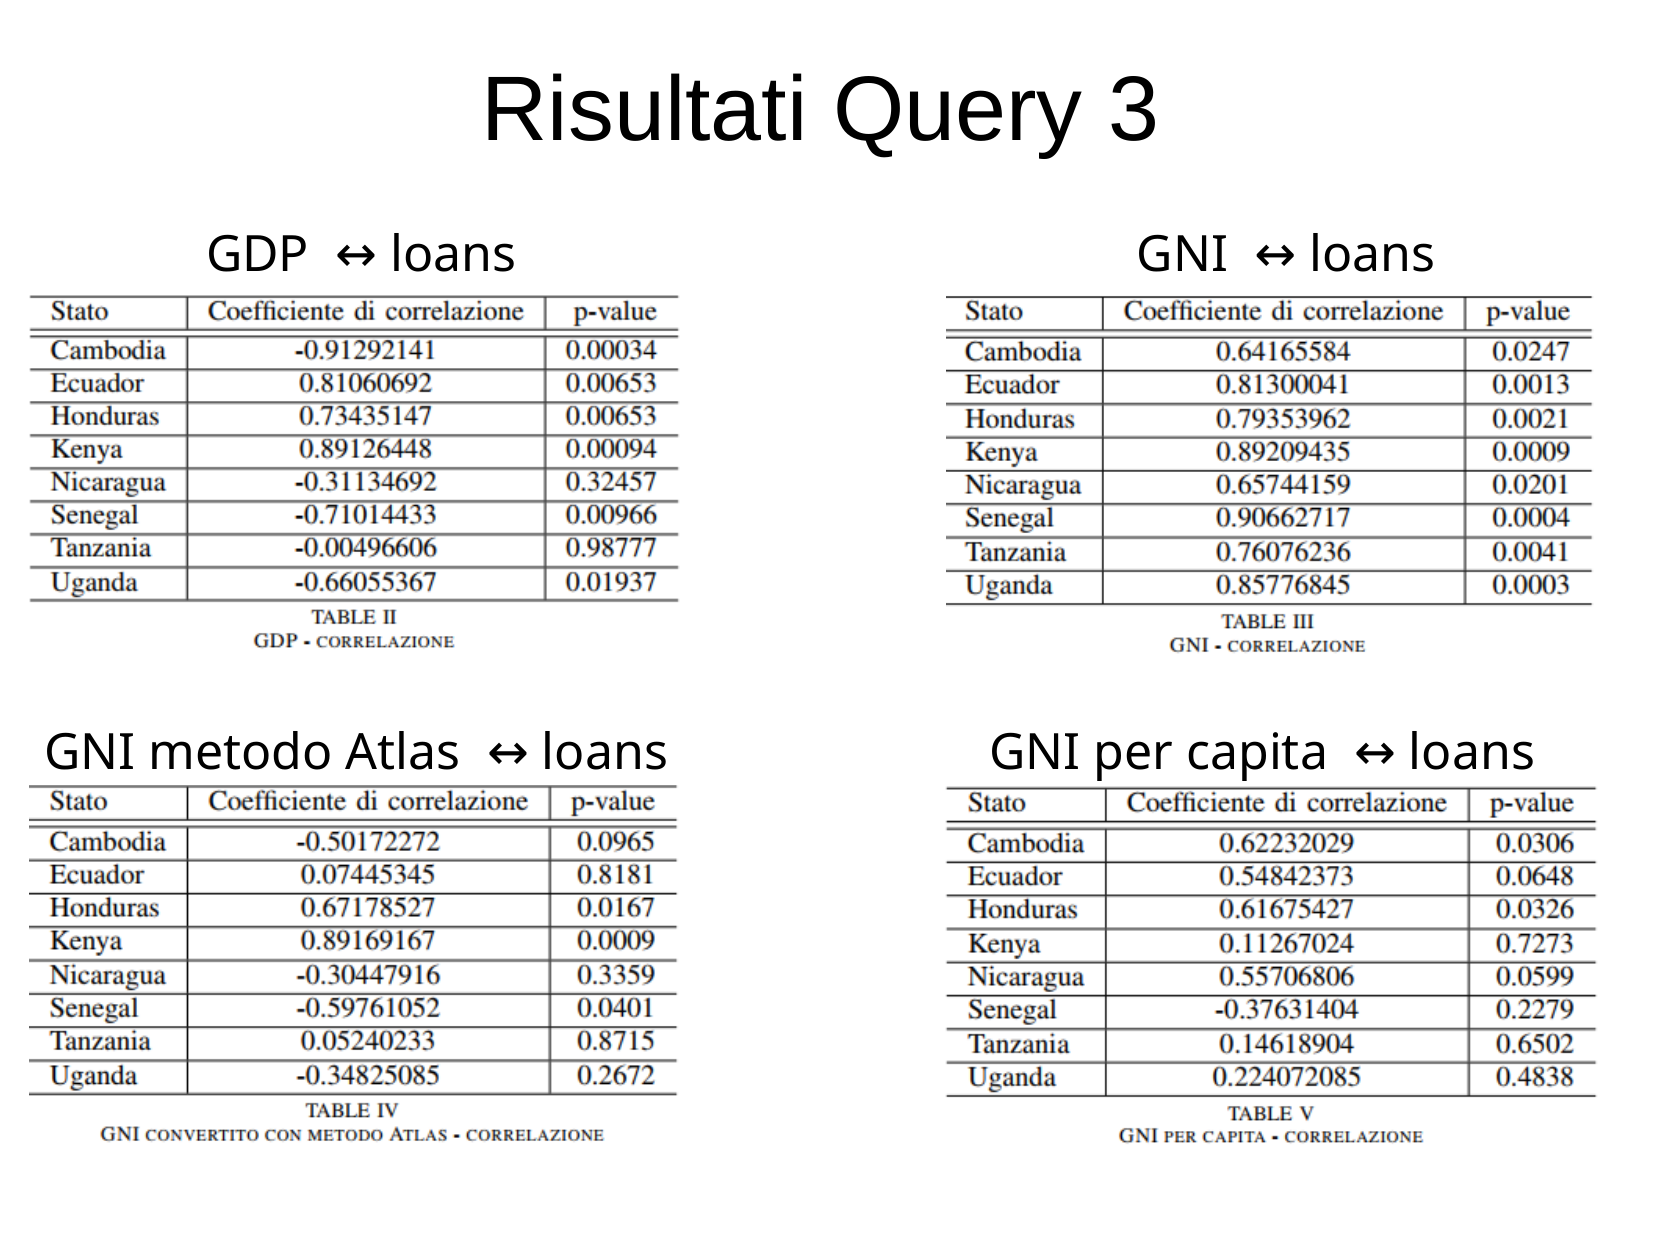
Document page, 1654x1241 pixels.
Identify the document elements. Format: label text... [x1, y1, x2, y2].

picture [946, 295, 1595, 663]
text_box GNI metodo Atlas ↔ loans [29, 708, 700, 793]
text_box GNI ↔ loans [1122, 210, 1468, 296]
text_box GDP ↔ loans [191, 210, 532, 296]
text_box GNI per capita ↔ loans [974, 708, 1569, 793]
picture [29, 295, 683, 657]
title Risultati Query 3 [76, 1, 1565, 207]
picture [29, 793, 683, 1152]
picture [944, 785, 1602, 1152]
